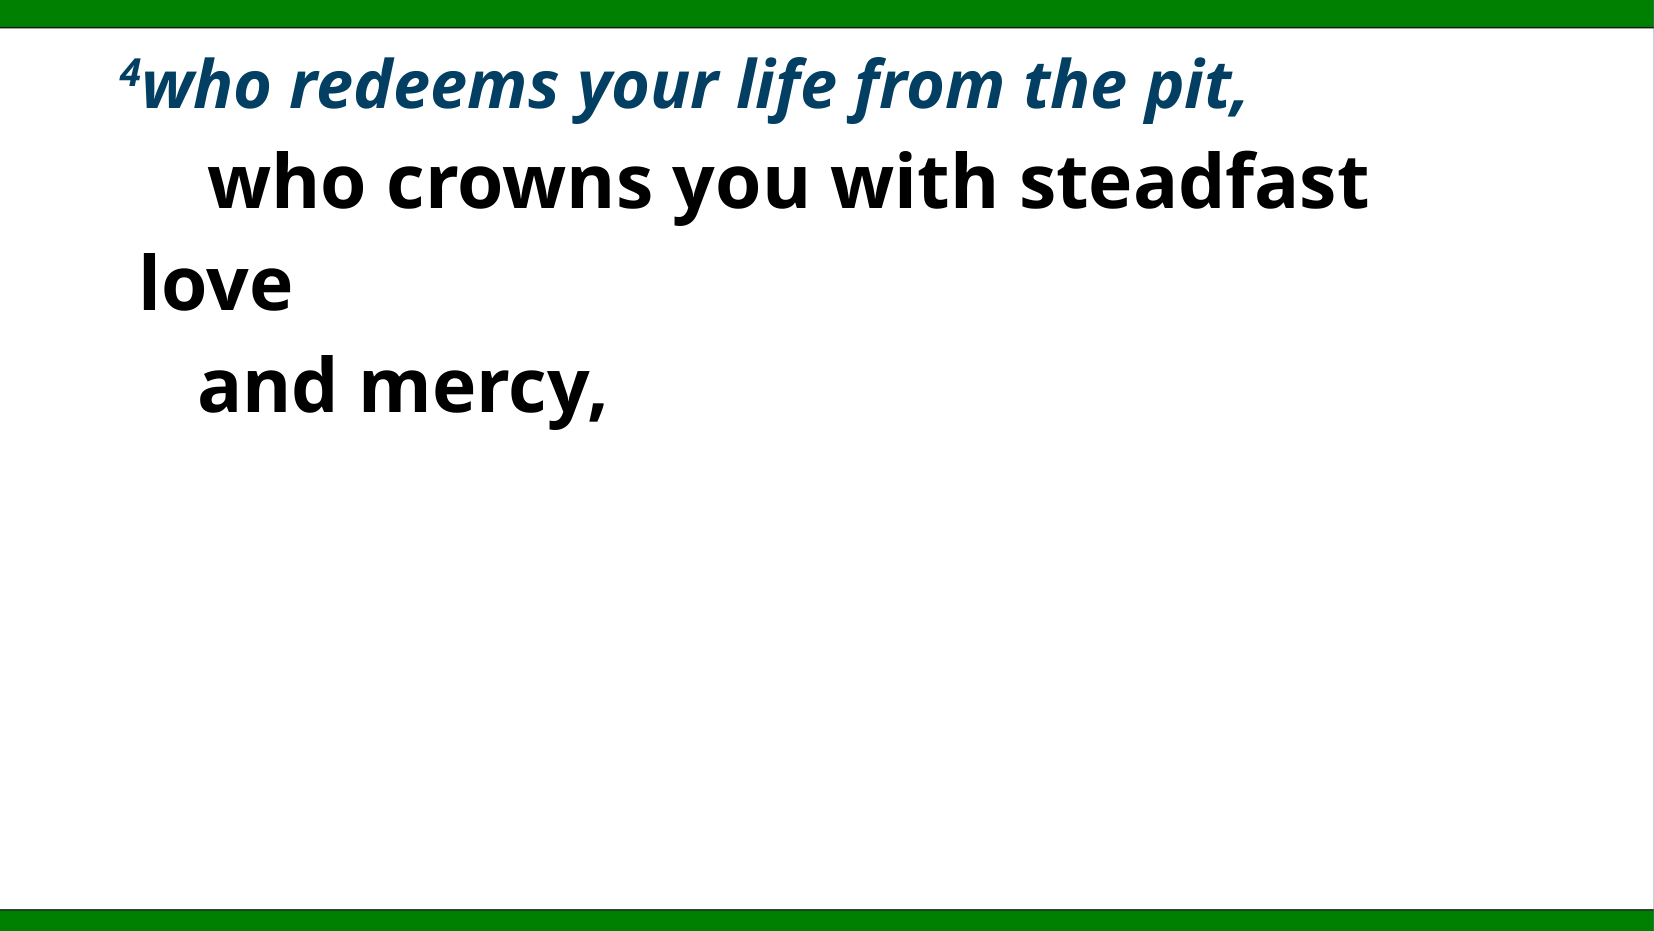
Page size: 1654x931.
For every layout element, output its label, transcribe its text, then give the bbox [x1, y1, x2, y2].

text_box 4who redeems your life from the pit, who crowns you with steadfast love and mercy, [105, 30, 1546, 334]
picture [0, 0, 1654, 931]
